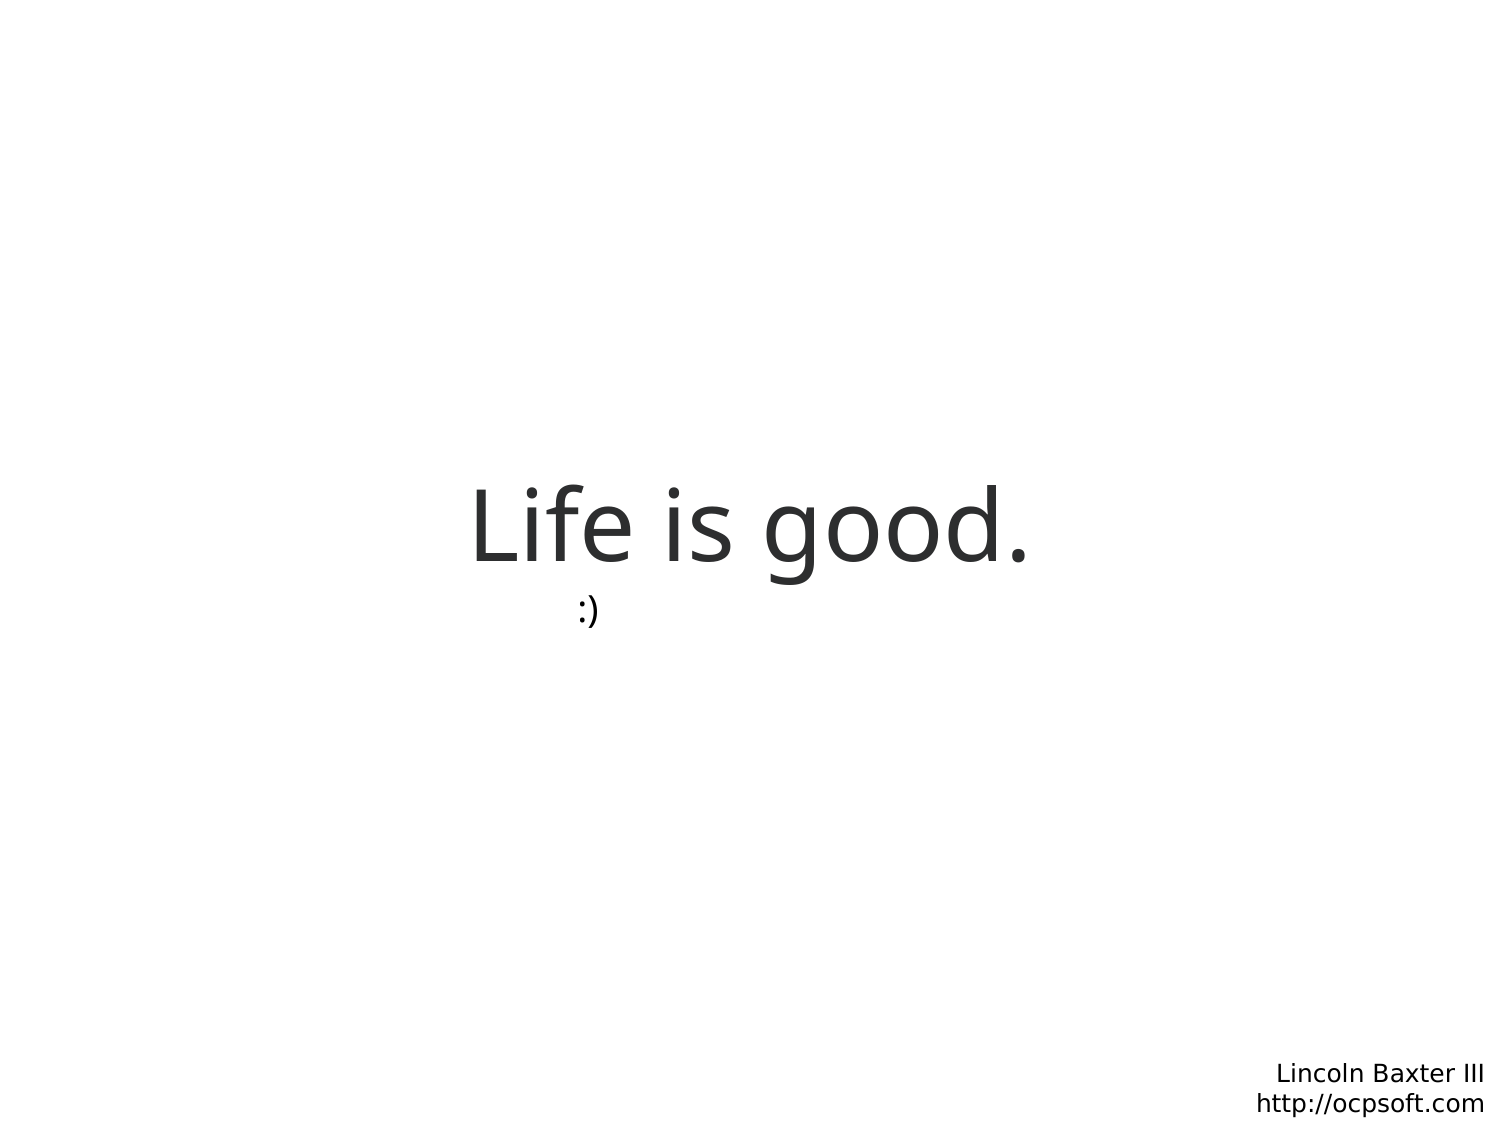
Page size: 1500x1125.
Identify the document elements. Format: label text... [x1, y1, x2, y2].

subtitle Life is good. [75, 119, 1425, 923]
text_box :) [562, 577, 788, 638]
